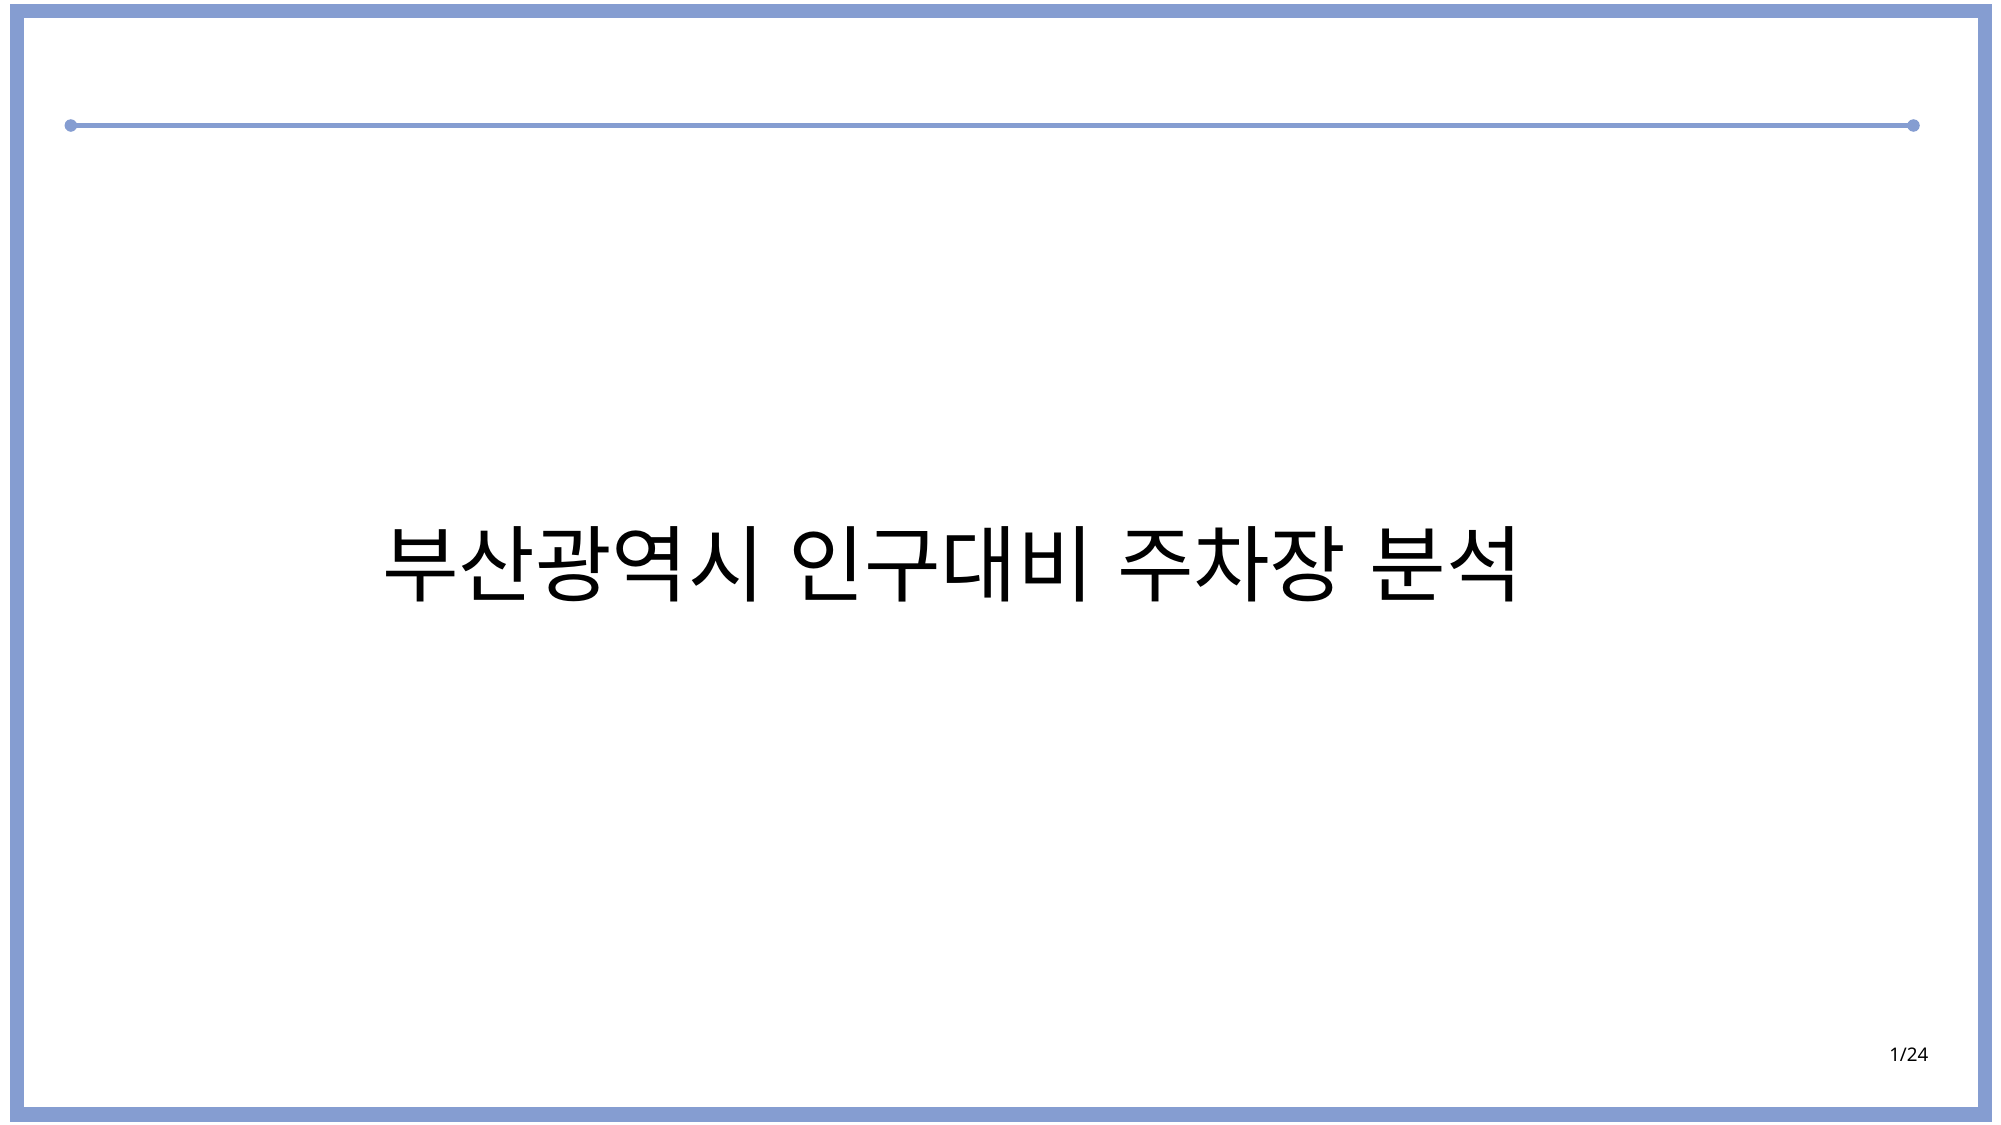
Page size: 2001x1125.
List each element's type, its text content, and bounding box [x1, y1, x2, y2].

text_box 부산광역시 인구대비 주차장 분석 [367, 504, 1666, 620]
